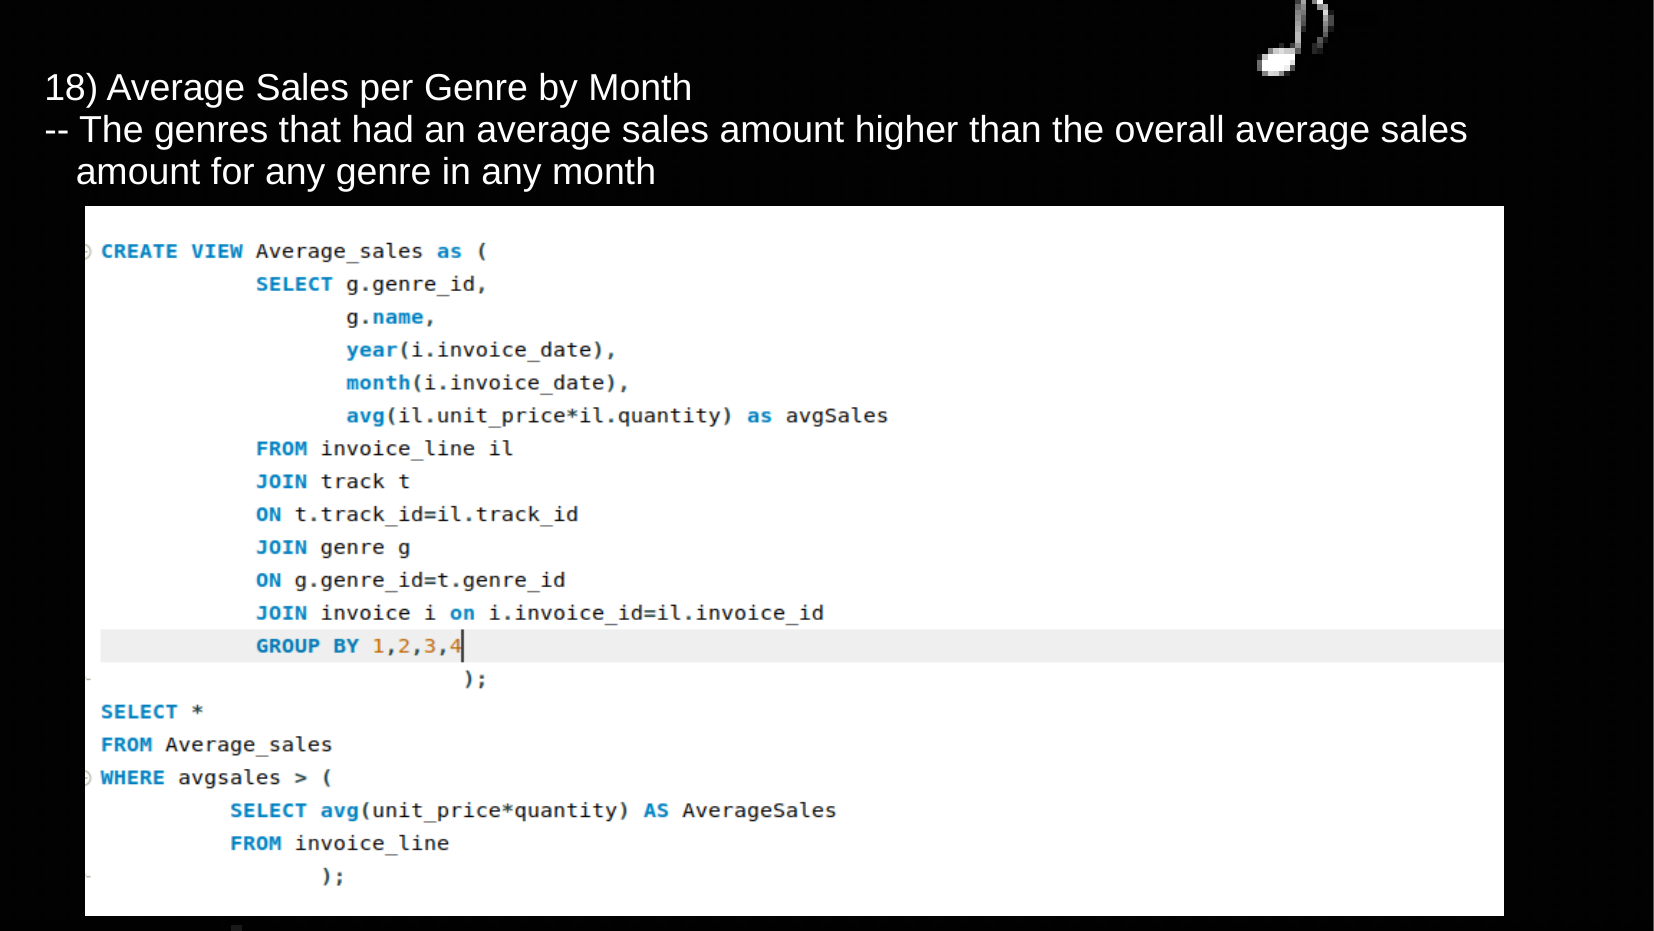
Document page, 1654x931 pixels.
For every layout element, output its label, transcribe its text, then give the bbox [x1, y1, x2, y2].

picture [0, 0, 1654, 931]
text_box 18) Average Sales per Genre by Month -- The genres that had an average sales amount higher than the overall average sales amount for any genre in any month [29, 59, 1654, 200]
